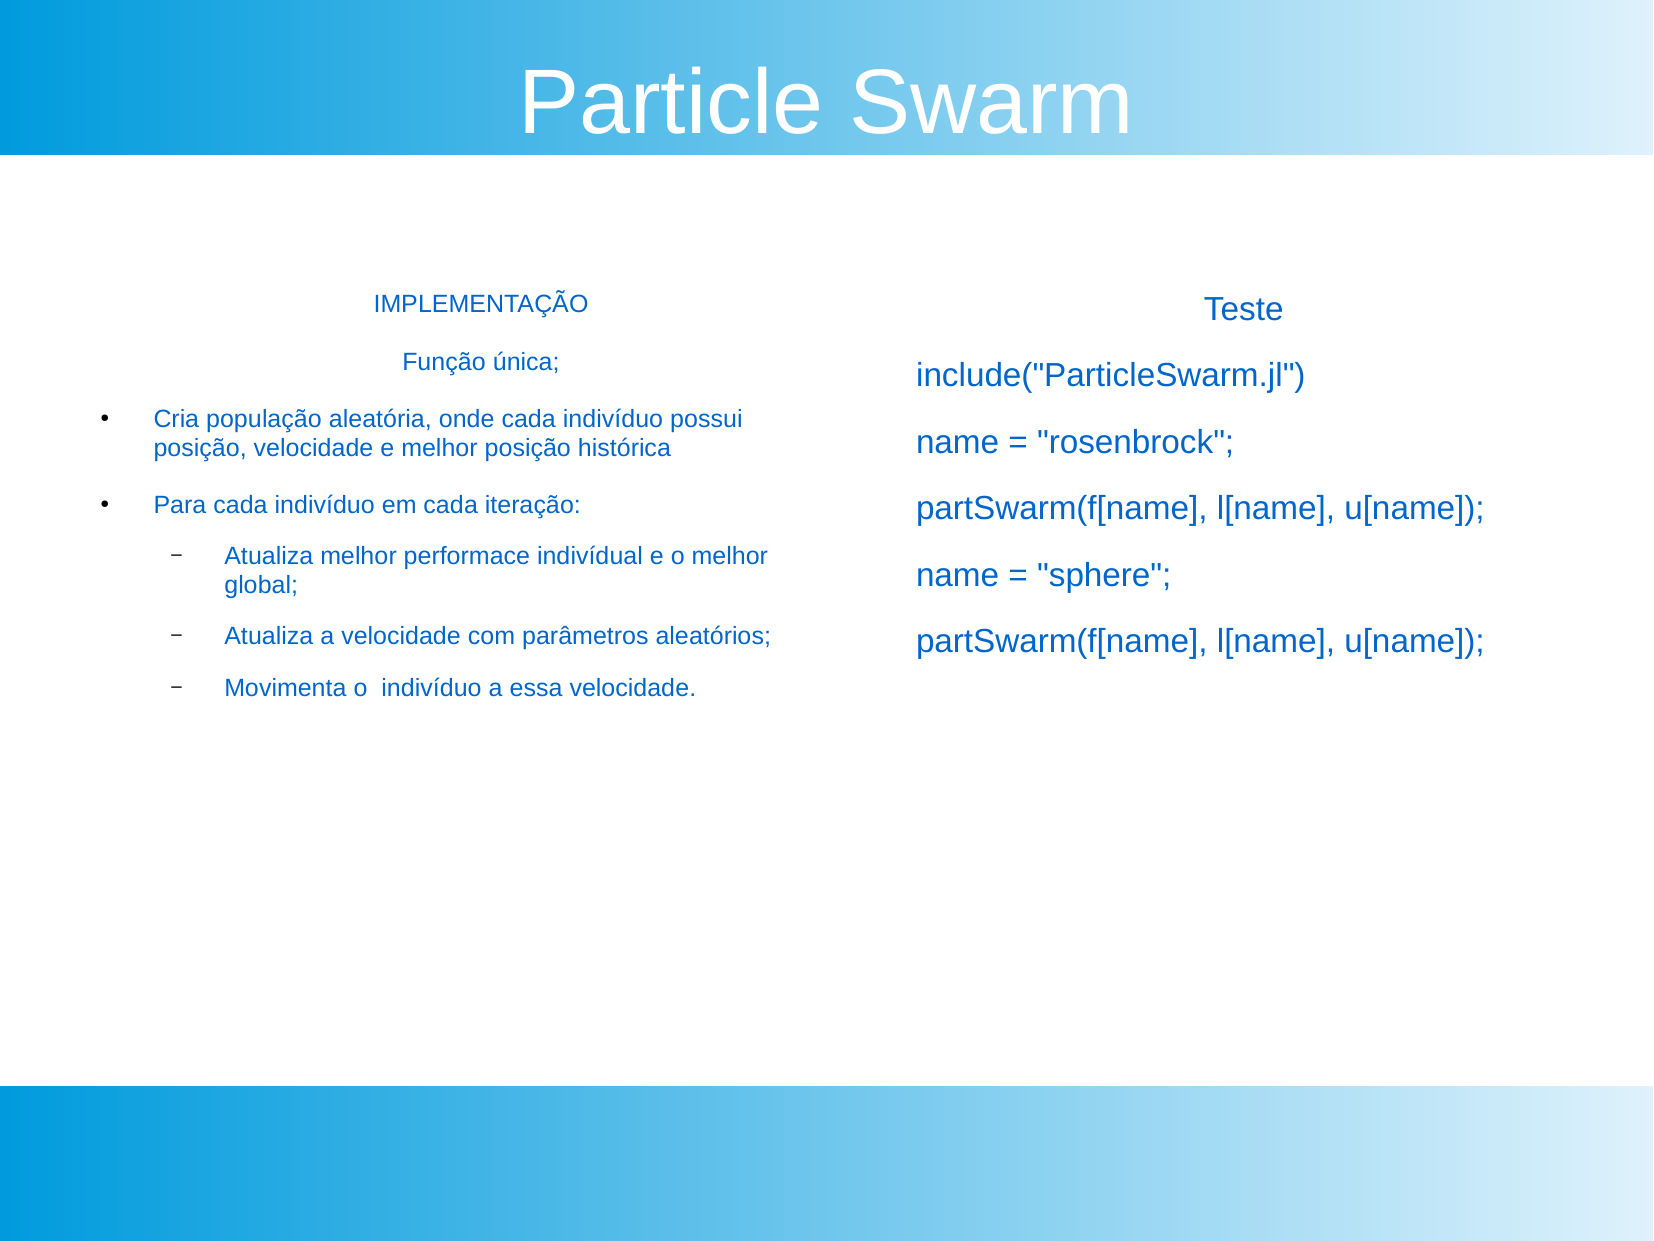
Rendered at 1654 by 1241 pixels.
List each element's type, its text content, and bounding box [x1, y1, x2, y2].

title Particle Swarm [82, 49, 1571, 155]
list Teste include("ParticleSwarm.jl") name = "rosenbrock"; partSwarm(f[name], l[name], u[name]); name = "sphere"; partSwarm(f[name], l[name], u[name]); [845, 290, 1572, 1010]
list IMPLEMENTAÇÃO Função única; Cria população aleatória, onde cada indivíduo possui posição, velocidade e melhor posição histórica Para cada indivíduo em cada iteração: Atualiza melhor performace indivídual e o melhor global; Atualiza a velocidade com parâmetros aleatórios; Movimenta o indivíduo a essa velocidade. [82, 290, 809, 1010]
